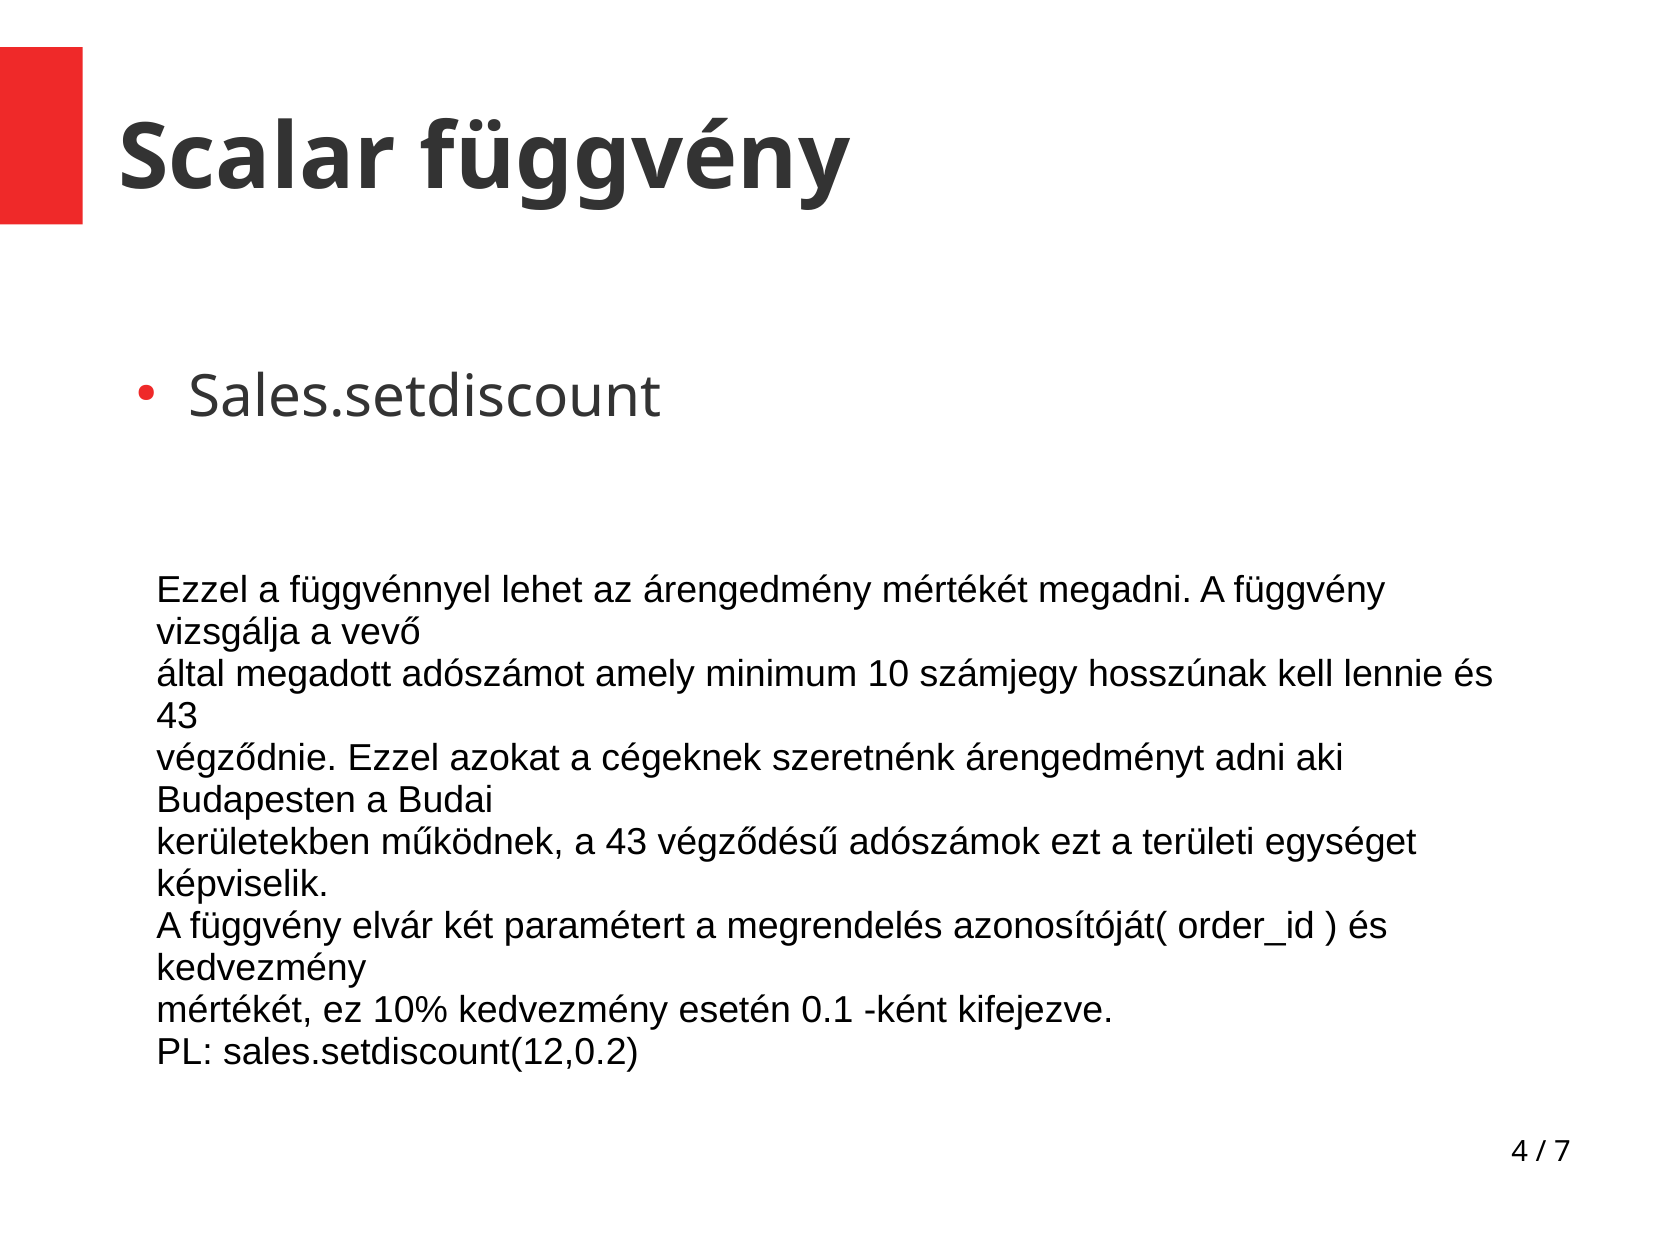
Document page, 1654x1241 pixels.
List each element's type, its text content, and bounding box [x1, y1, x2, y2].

text_box Ezzel a függvénnyel lehet az árengedmény mértékét megadni. A függvény vizsgálja a vevő által megadott adószámot amely minimum 10 számjegy hosszúnak kell lennie és 43 végződnie. Ezzel azokat a cégeknek szeretnénk árengedményt adni aki Budapesten a Budai kerületekben működnek, a 43 végződésű adószámok ezt a területi egységet képviselik. A függvény elvár két paramétert a megrendelés azonosítóját( order_id ) és kedvezmény mértékét, ez 10% kedvezmény esetén 0.1 -ként kifejezve. PL: sales.setdiscount(12,0.2) [141, 518, 1536, 1080]
list Sales.setdiscount [118, 354, 1536, 1074]
title Scalar függvény [118, 49, 1571, 257]
